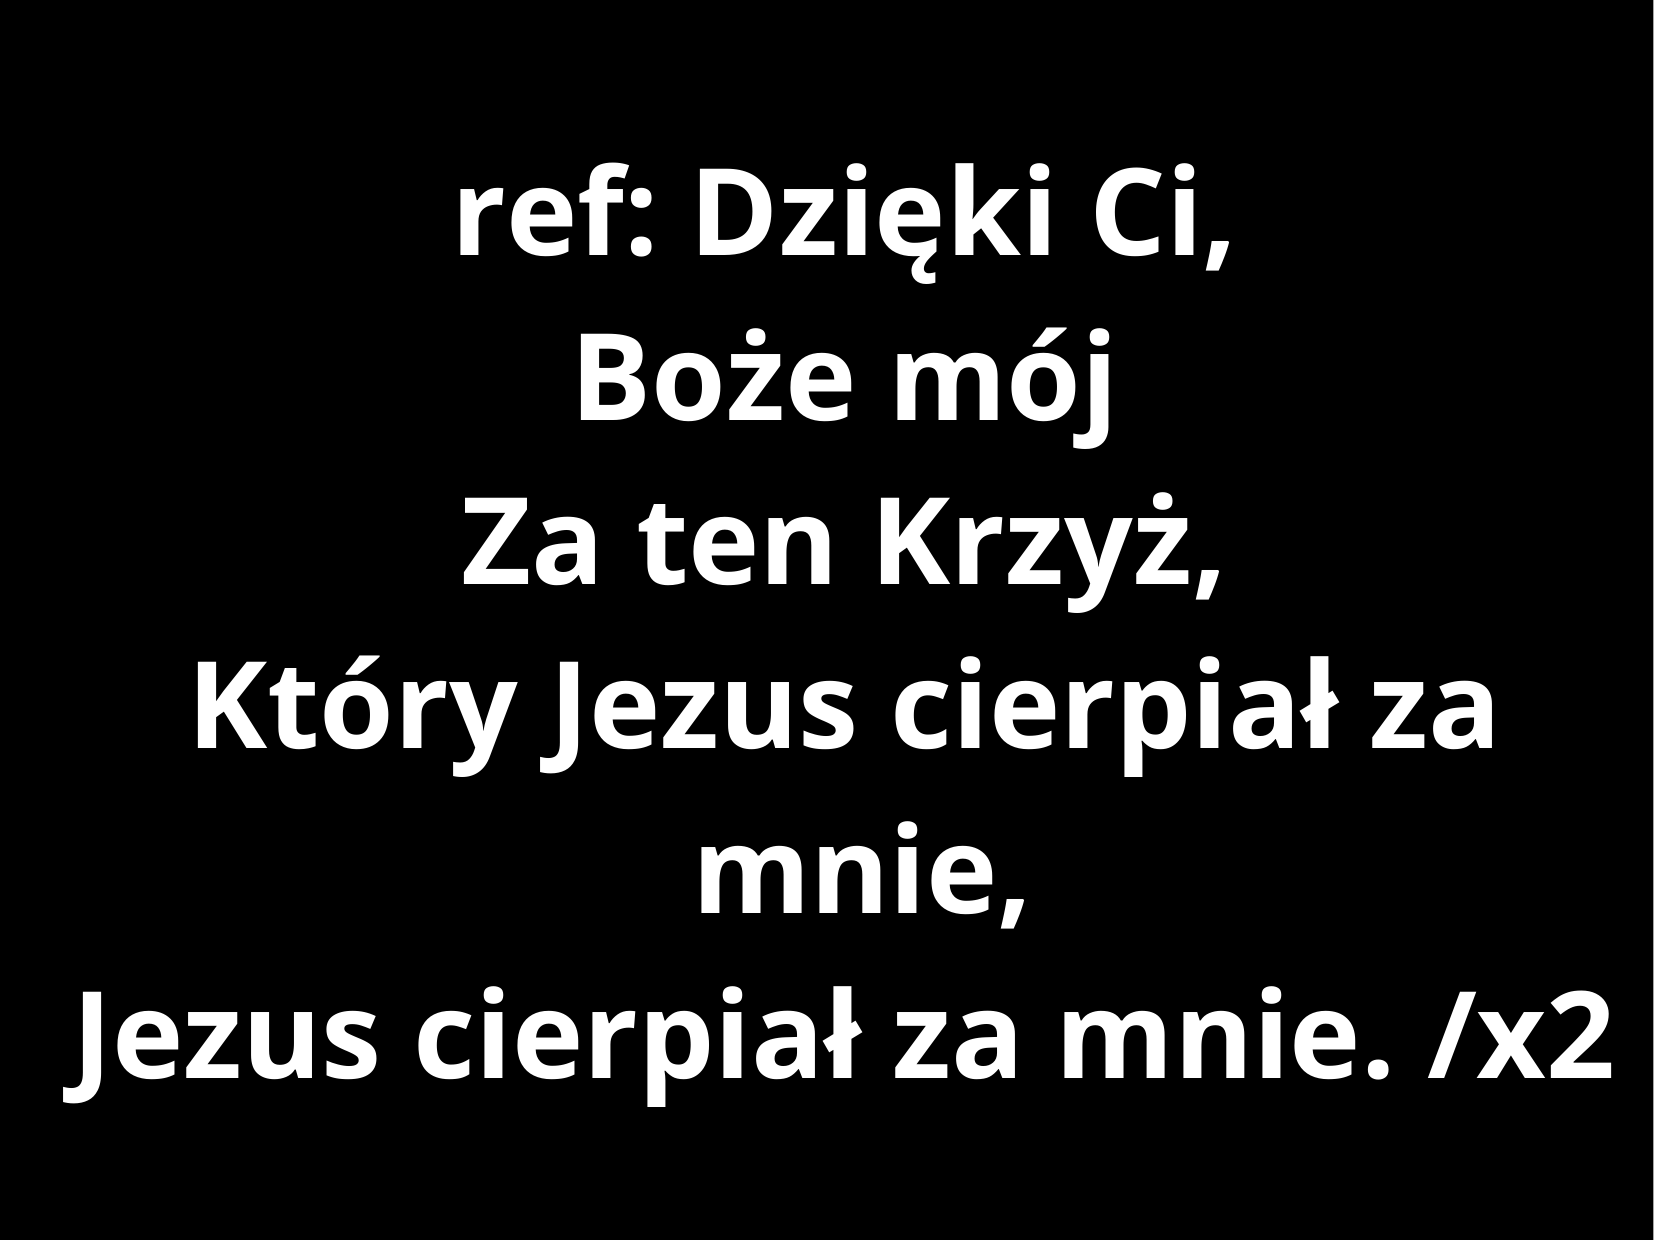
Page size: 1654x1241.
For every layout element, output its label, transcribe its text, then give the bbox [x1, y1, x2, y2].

subtitle ref: Dzięki Ci, Boże mój Za ten Krzyż, Który Jezus cierpiał za mnie, Jezus cierpiał za mnie. /x2 [0, 0, 1654, 1241]
